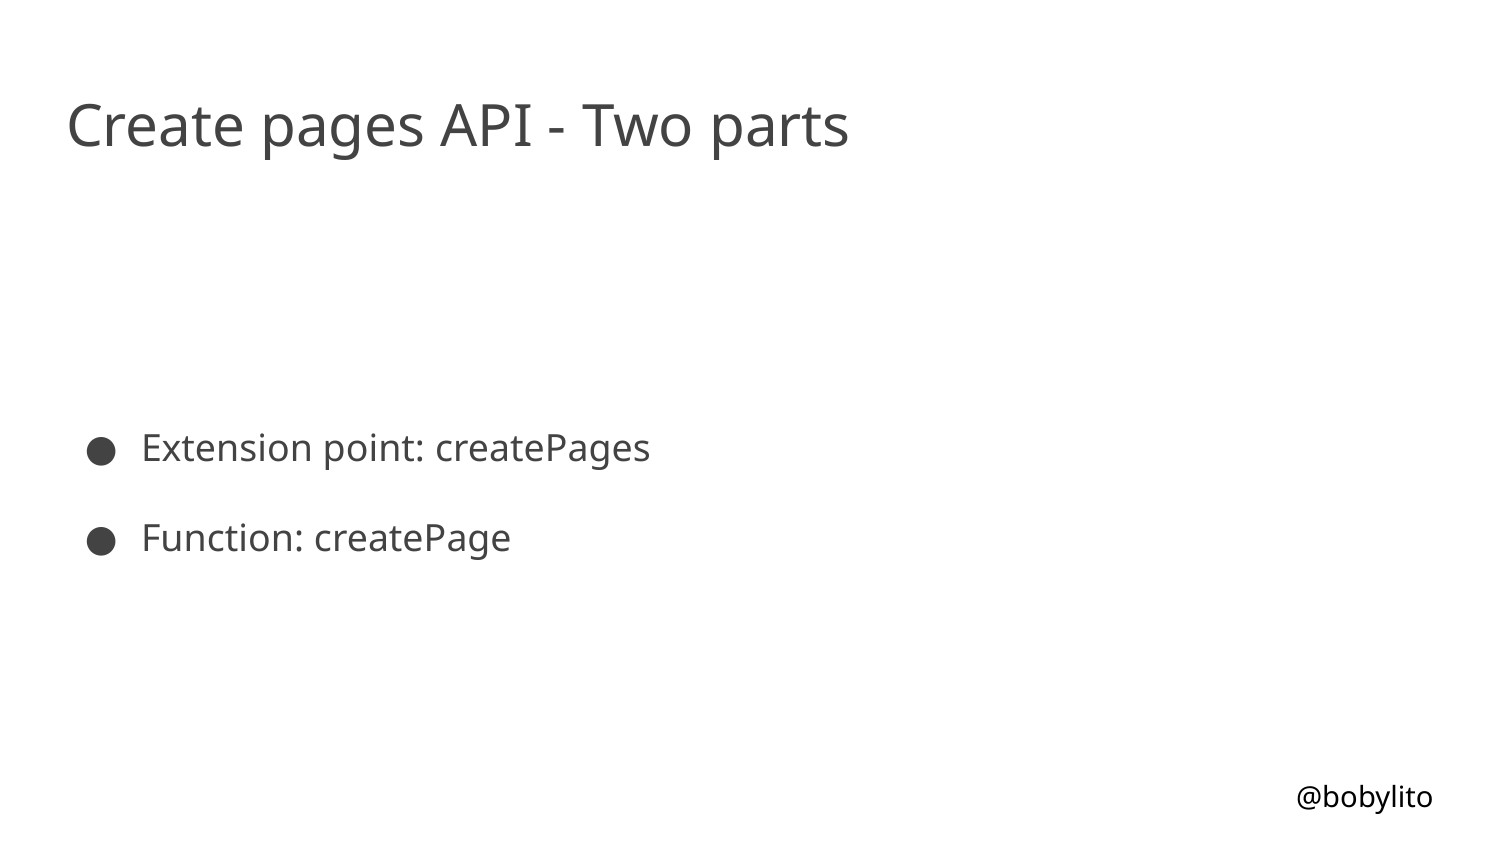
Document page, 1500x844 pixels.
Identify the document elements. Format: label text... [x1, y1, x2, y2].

title Create pages API - Two parts [51, 72, 1449, 167]
list Extension point: createPages Function: createPage [51, 189, 1449, 750]
